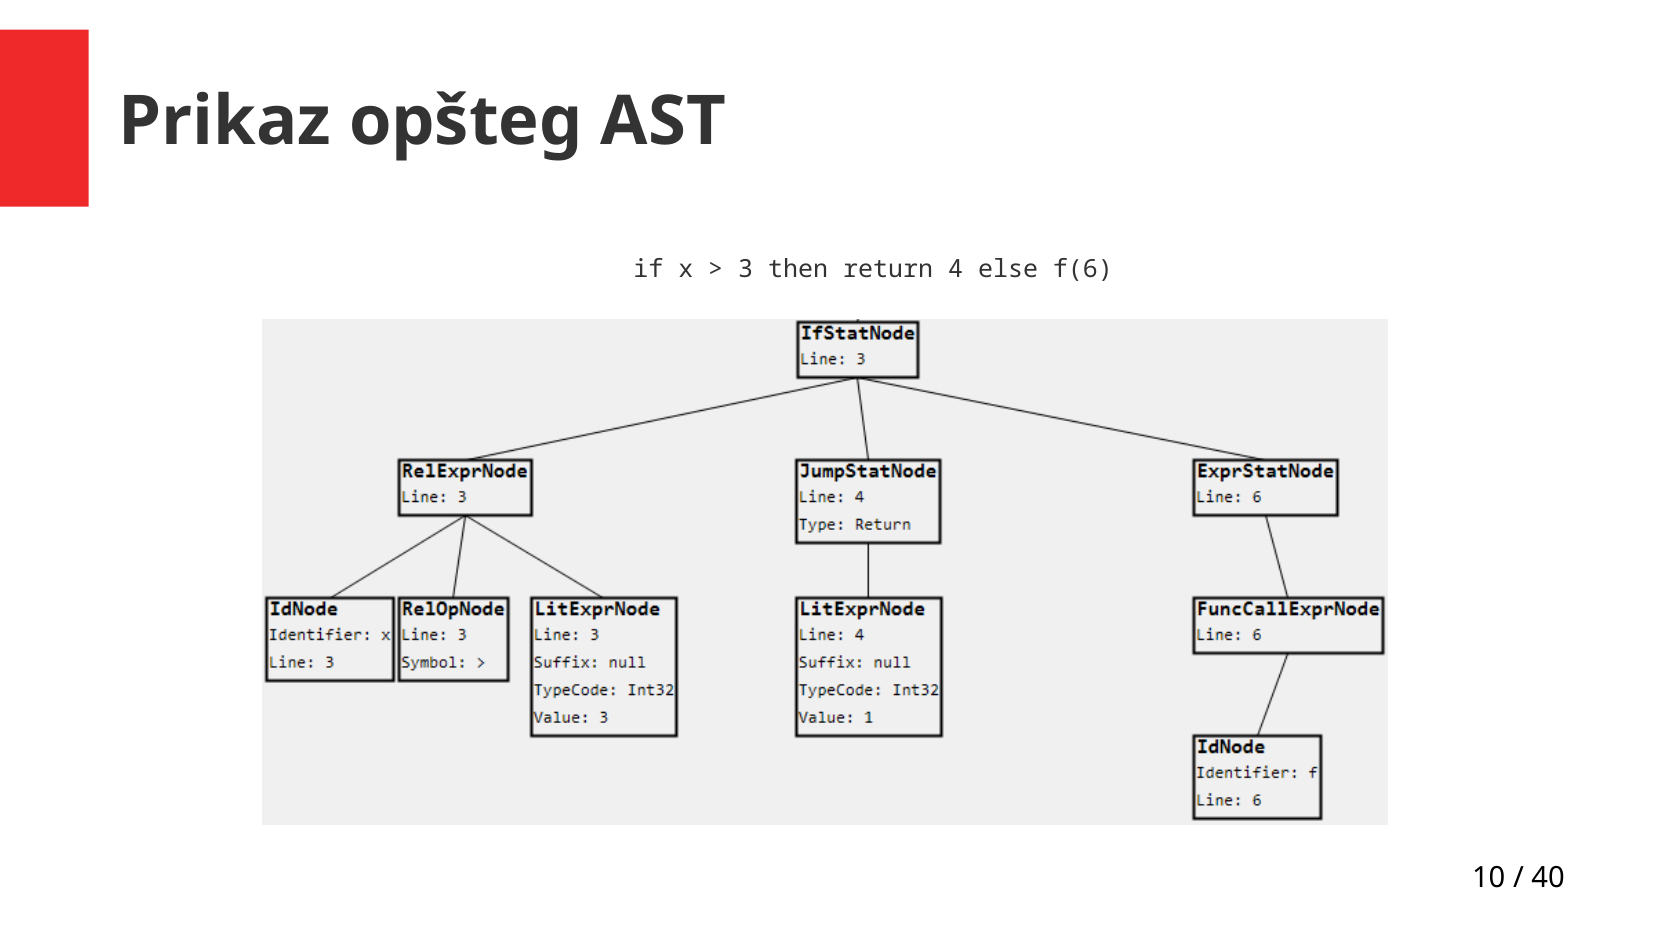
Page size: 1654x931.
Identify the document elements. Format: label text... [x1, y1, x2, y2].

picture [262, 319, 1388, 826]
title Prikaz opšteg AST [118, 29, 1595, 207]
list if x > 3 then return 4 else f(6) [562, 225, 1120, 296]
